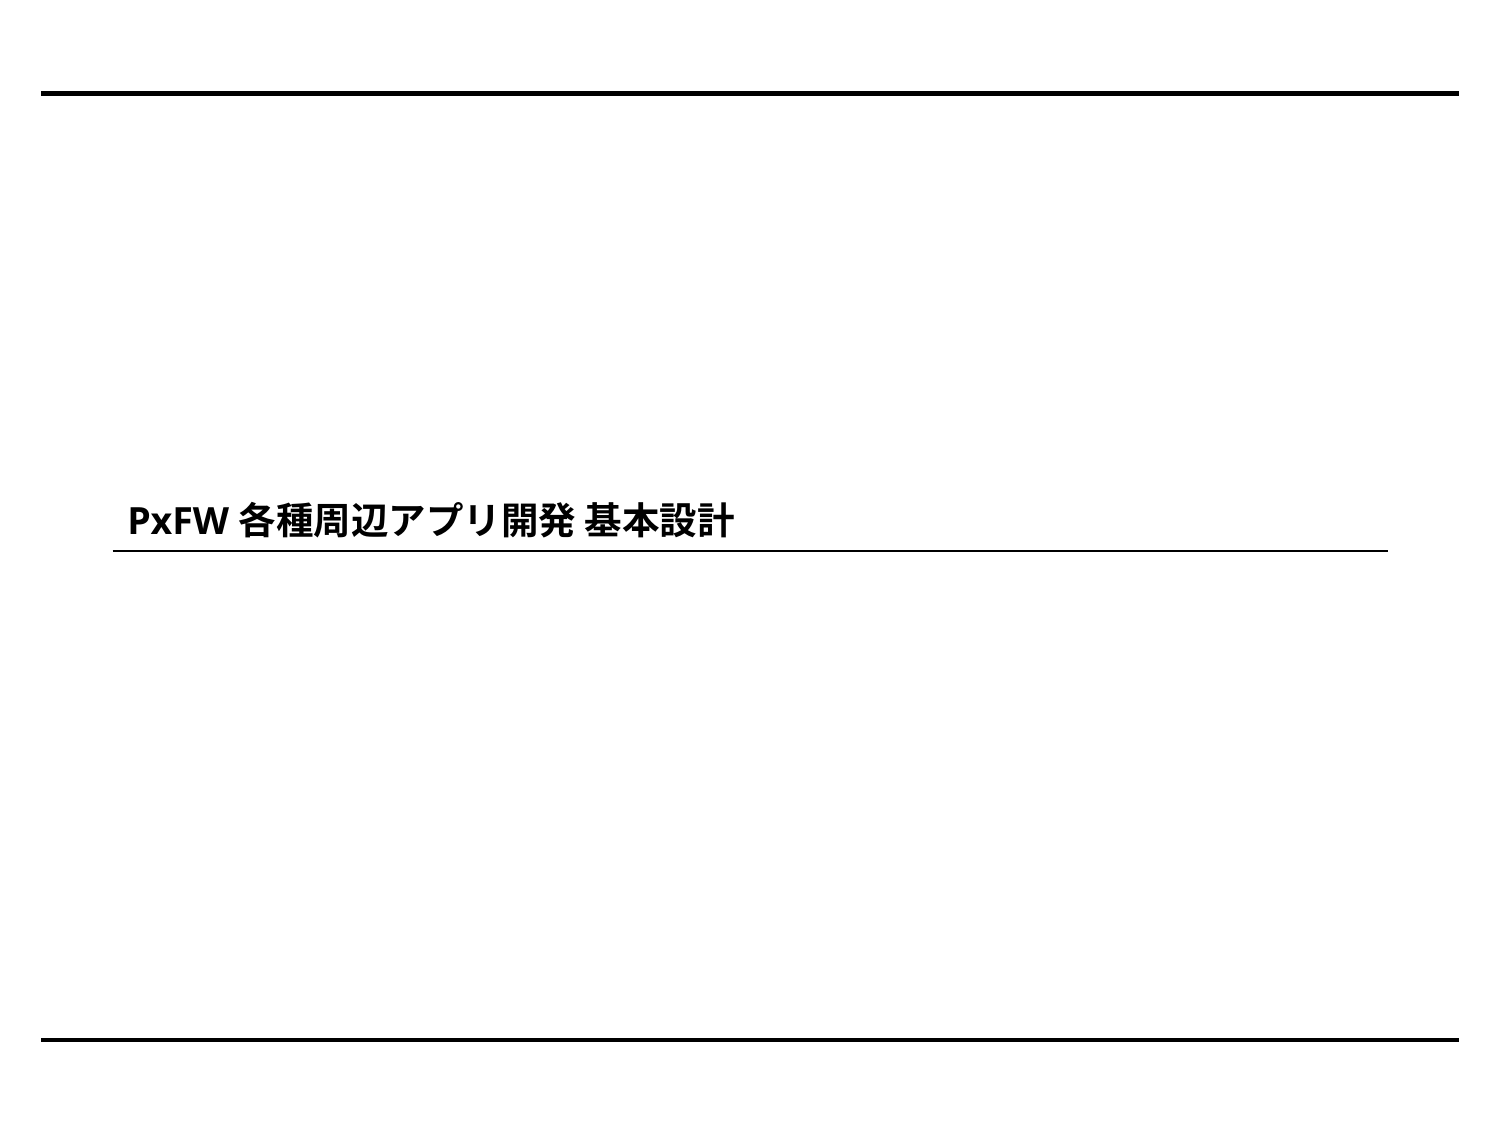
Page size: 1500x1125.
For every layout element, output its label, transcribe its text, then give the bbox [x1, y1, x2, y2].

title PxFW 各種周辺アプリ開発 基本設計 [112, 482, 1388, 554]
